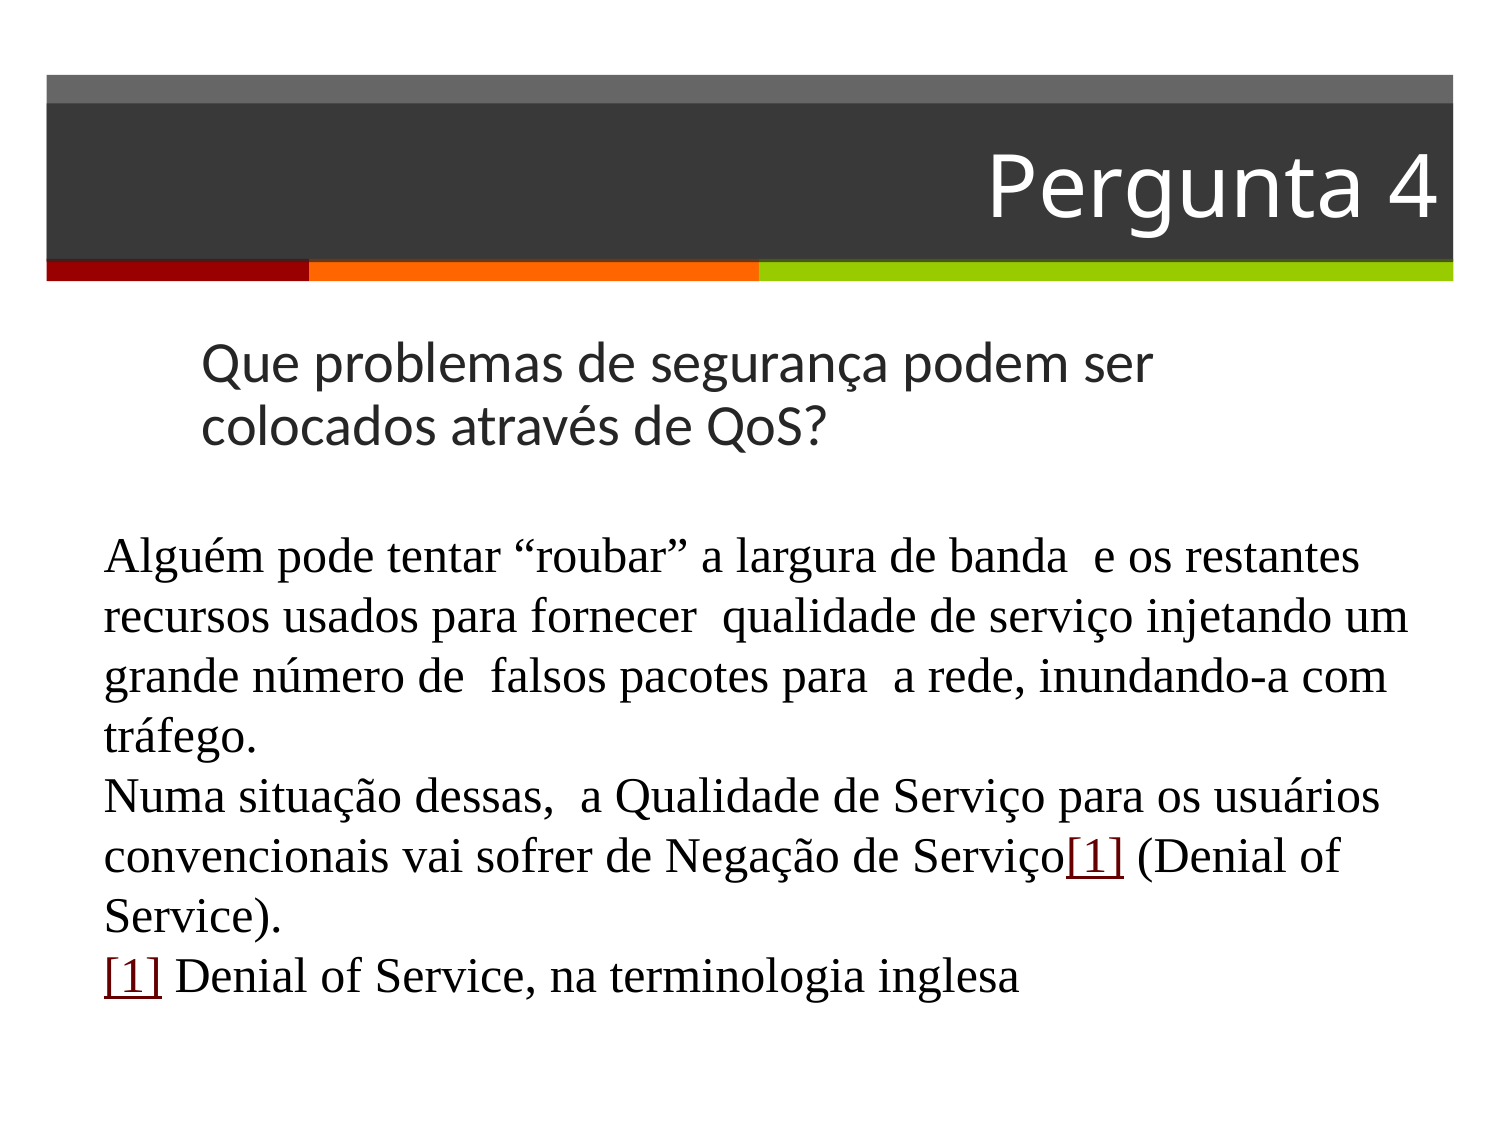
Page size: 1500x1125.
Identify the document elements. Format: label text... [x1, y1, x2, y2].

text_box Alguém pode tentar “roubar” a largura de banda e os restantes recursos usados para fornecer qualidade de serviço injetando um grande número de falsos pacotes para a rede, inundando-a com tráfego. Numa situação dessas, a Qualidade de Serviço para os usuários convencionais vai sofrer de Negação de Serviço[1] (Denial of Service). [1] Denial of Service, na terminologia inglesa [88, 515, 1427, 1011]
list Que problemas de segurança podem ser colocados através de QoS? [112, 324, 1388, 492]
title Pergunta 4 [46, 103, 1454, 263]
